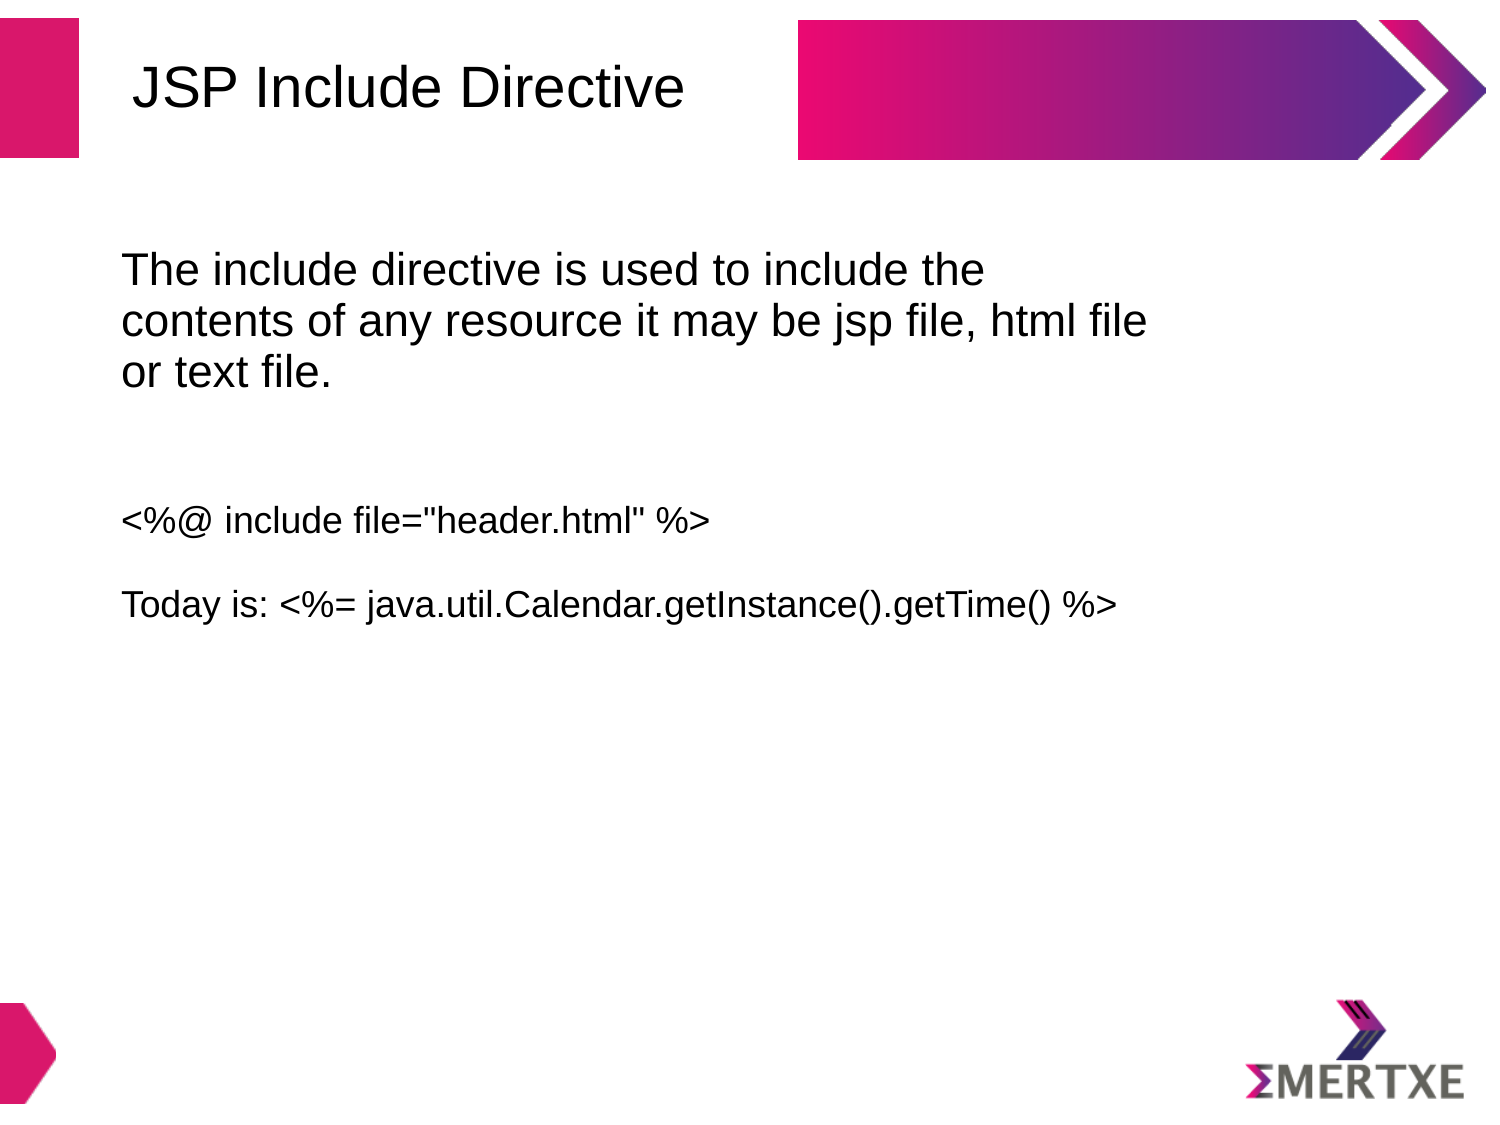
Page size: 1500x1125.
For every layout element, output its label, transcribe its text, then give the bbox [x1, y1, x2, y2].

picture [1245, 996, 1465, 1099]
text_box JSP Include Directive [118, 47, 733, 128]
picture [798, 20, 1486, 160]
text_box The include directive is used to include the contents of any resource it may be jsp file, html file or text file. <%@ include file="header.html" %> Today is: <%= java.util.Calendar.getInstance().getTime() %> [106, 236, 1170, 634]
